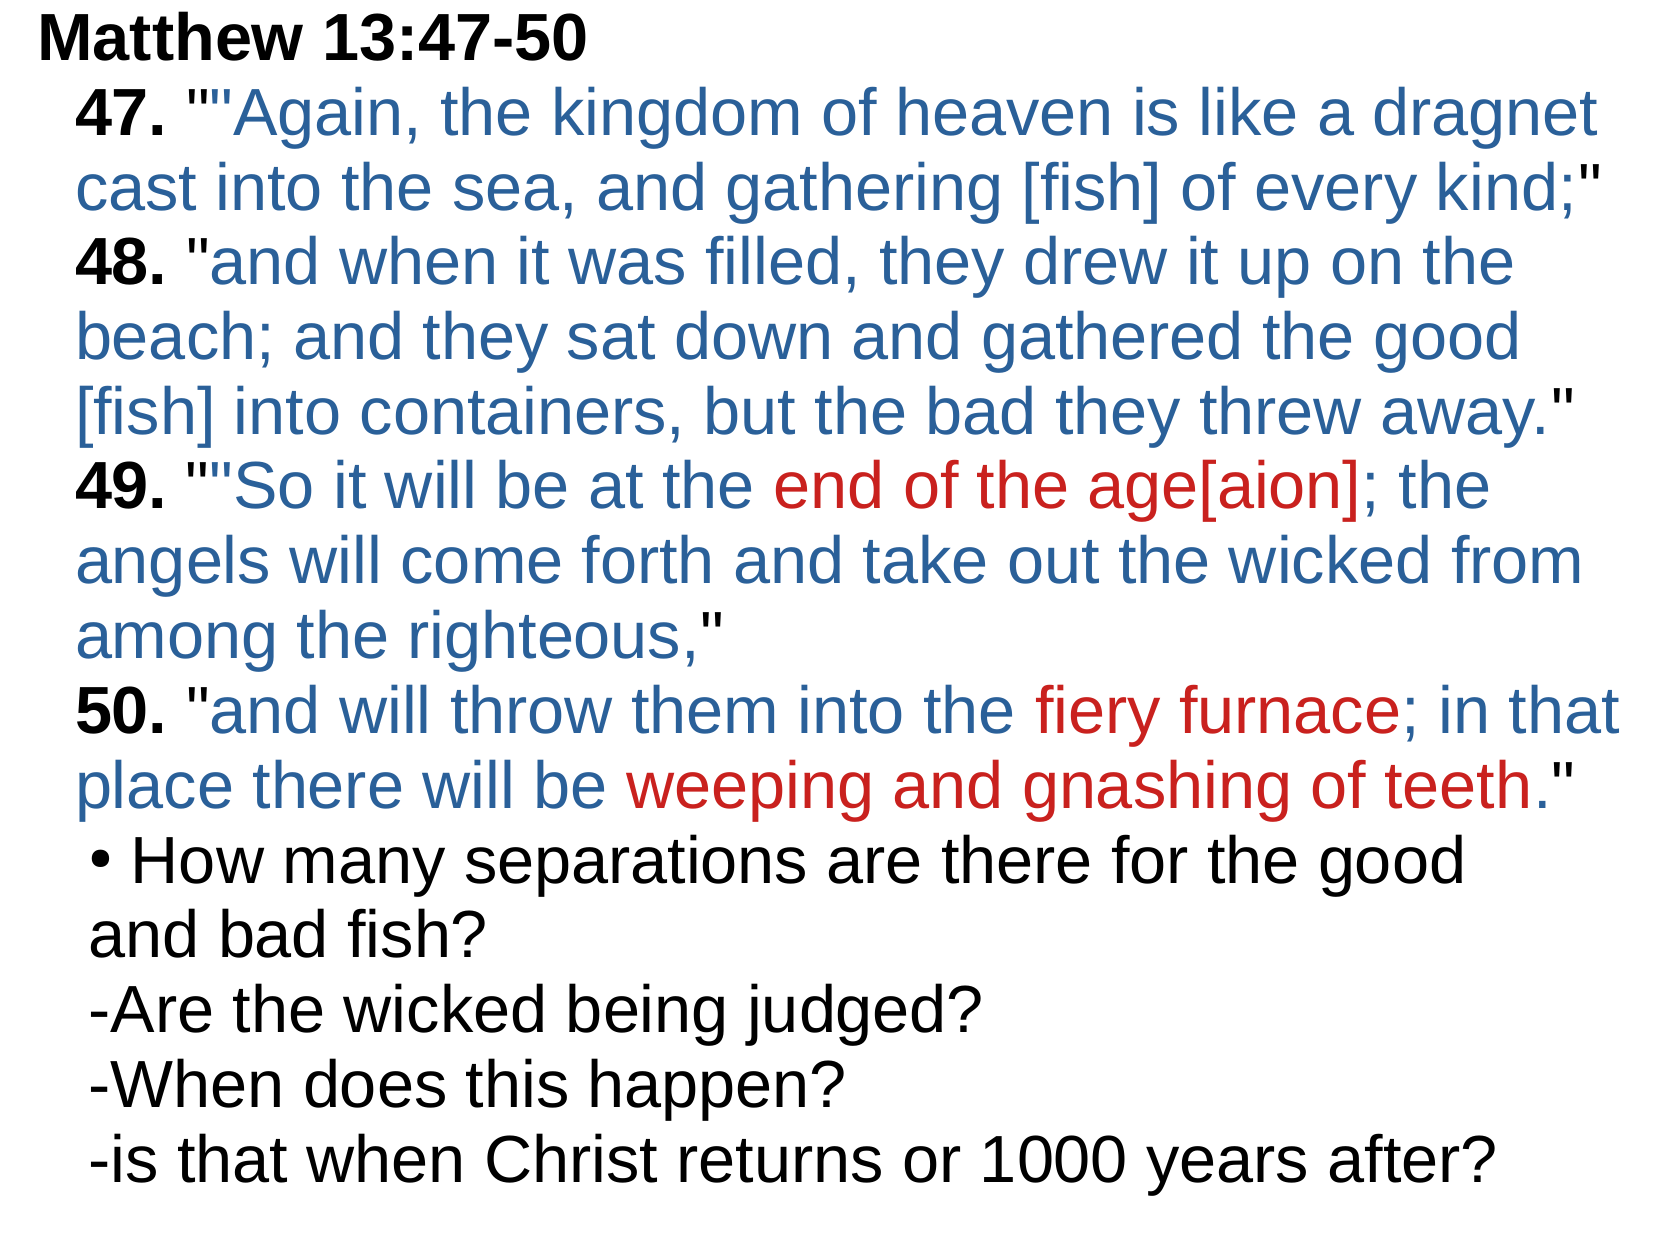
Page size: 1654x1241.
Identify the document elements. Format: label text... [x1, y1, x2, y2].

list Matthew 13:47-50 47. ""Again, the kingdom of heaven is like a dragnet cast into the sea, and gathering [fish] of every kind;" 48. "and when it was filled, they drew it up on the beach; and they sat down and gathered the good [fish] into containers, but the bad they threw away." 49. ""So it will be at the end of the age[aion]; the angels will come forth and take out the wicked from among the righteous," 50. "and will throw them into the fiery furnace; in that place there will be weeping and gnashing of teeth." [0, 0, 1654, 827]
title How many separations are there for the good and bad fish? -Are the wicked being judged? -When does this happen? -is that when Christ returns or 1000 years after? [88, 827, 1577, 1241]
